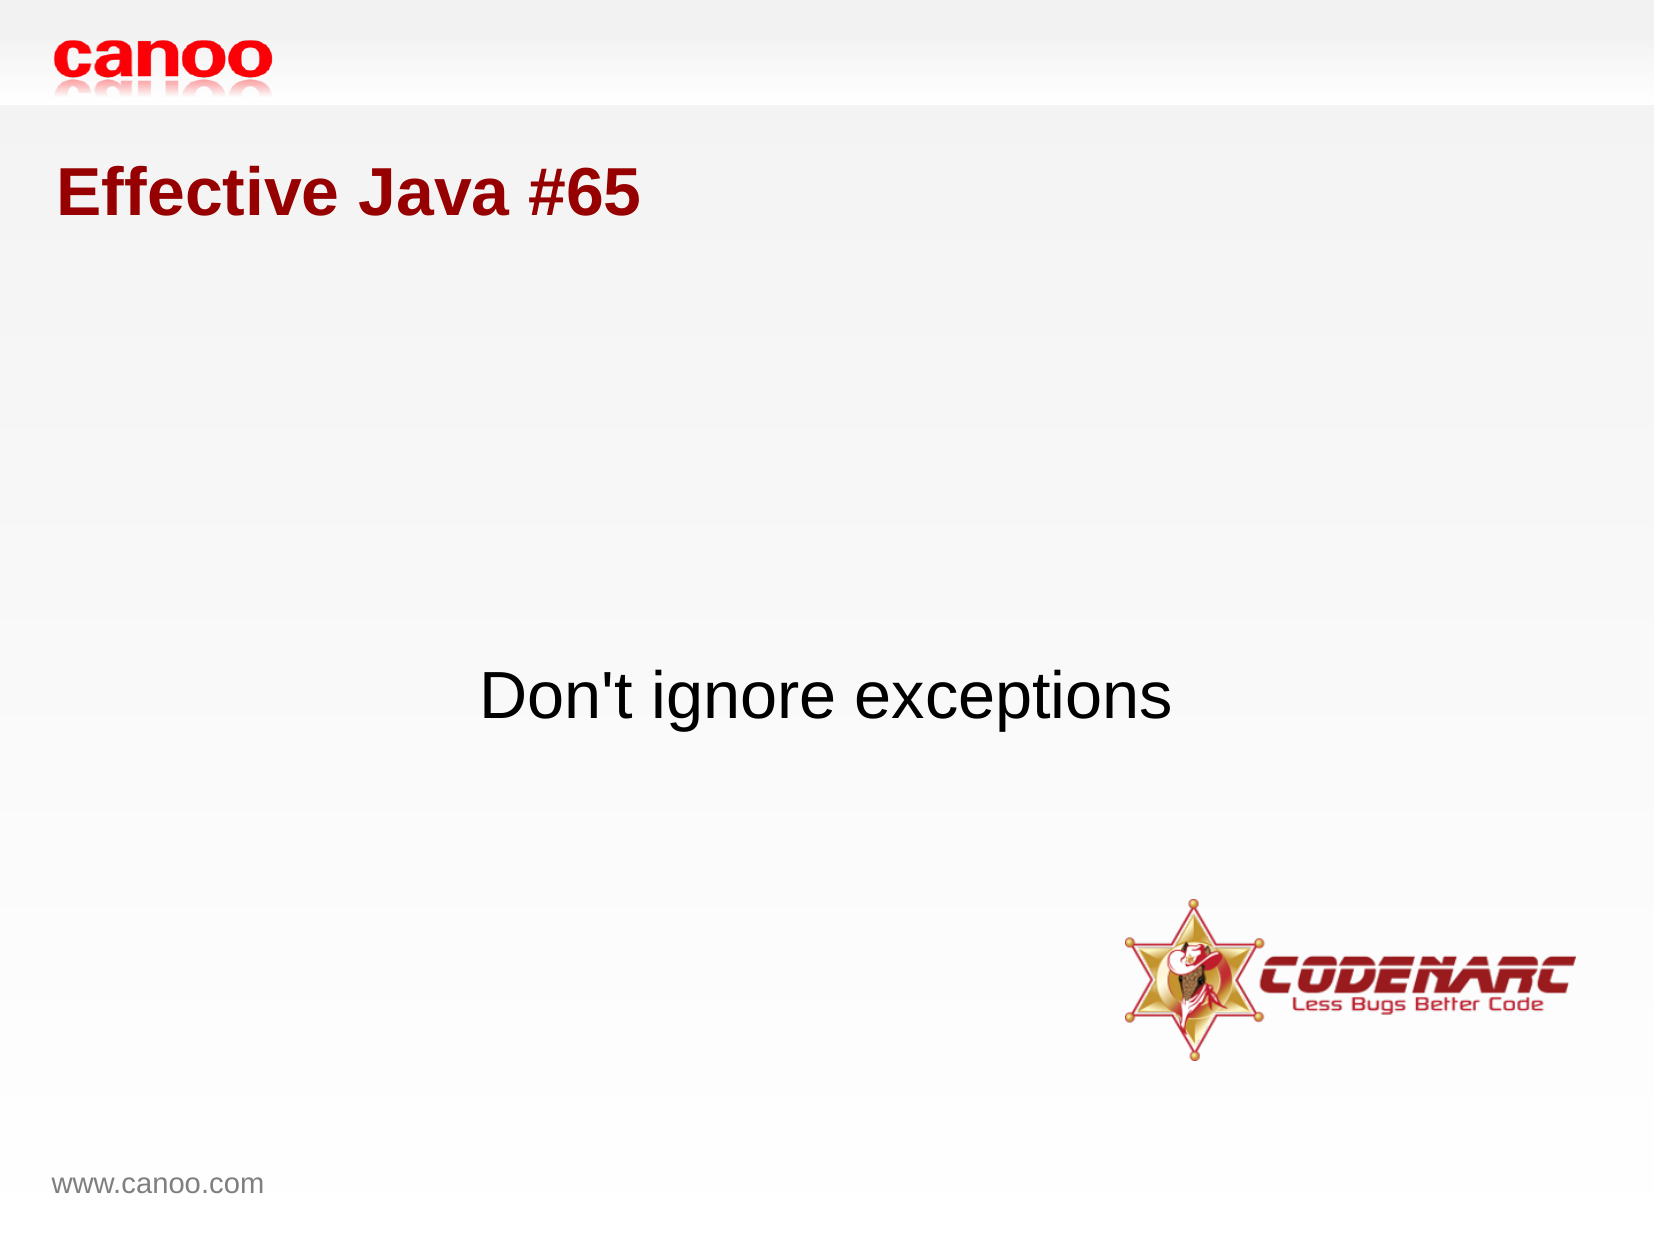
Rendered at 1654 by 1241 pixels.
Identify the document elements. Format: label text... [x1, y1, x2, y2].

title Effective Java #65 [48, 138, 1609, 238]
picture [1125, 899, 1576, 1061]
picture [51, 37, 273, 119]
text_box Don't ignore exceptions [46, 282, 1607, 1102]
